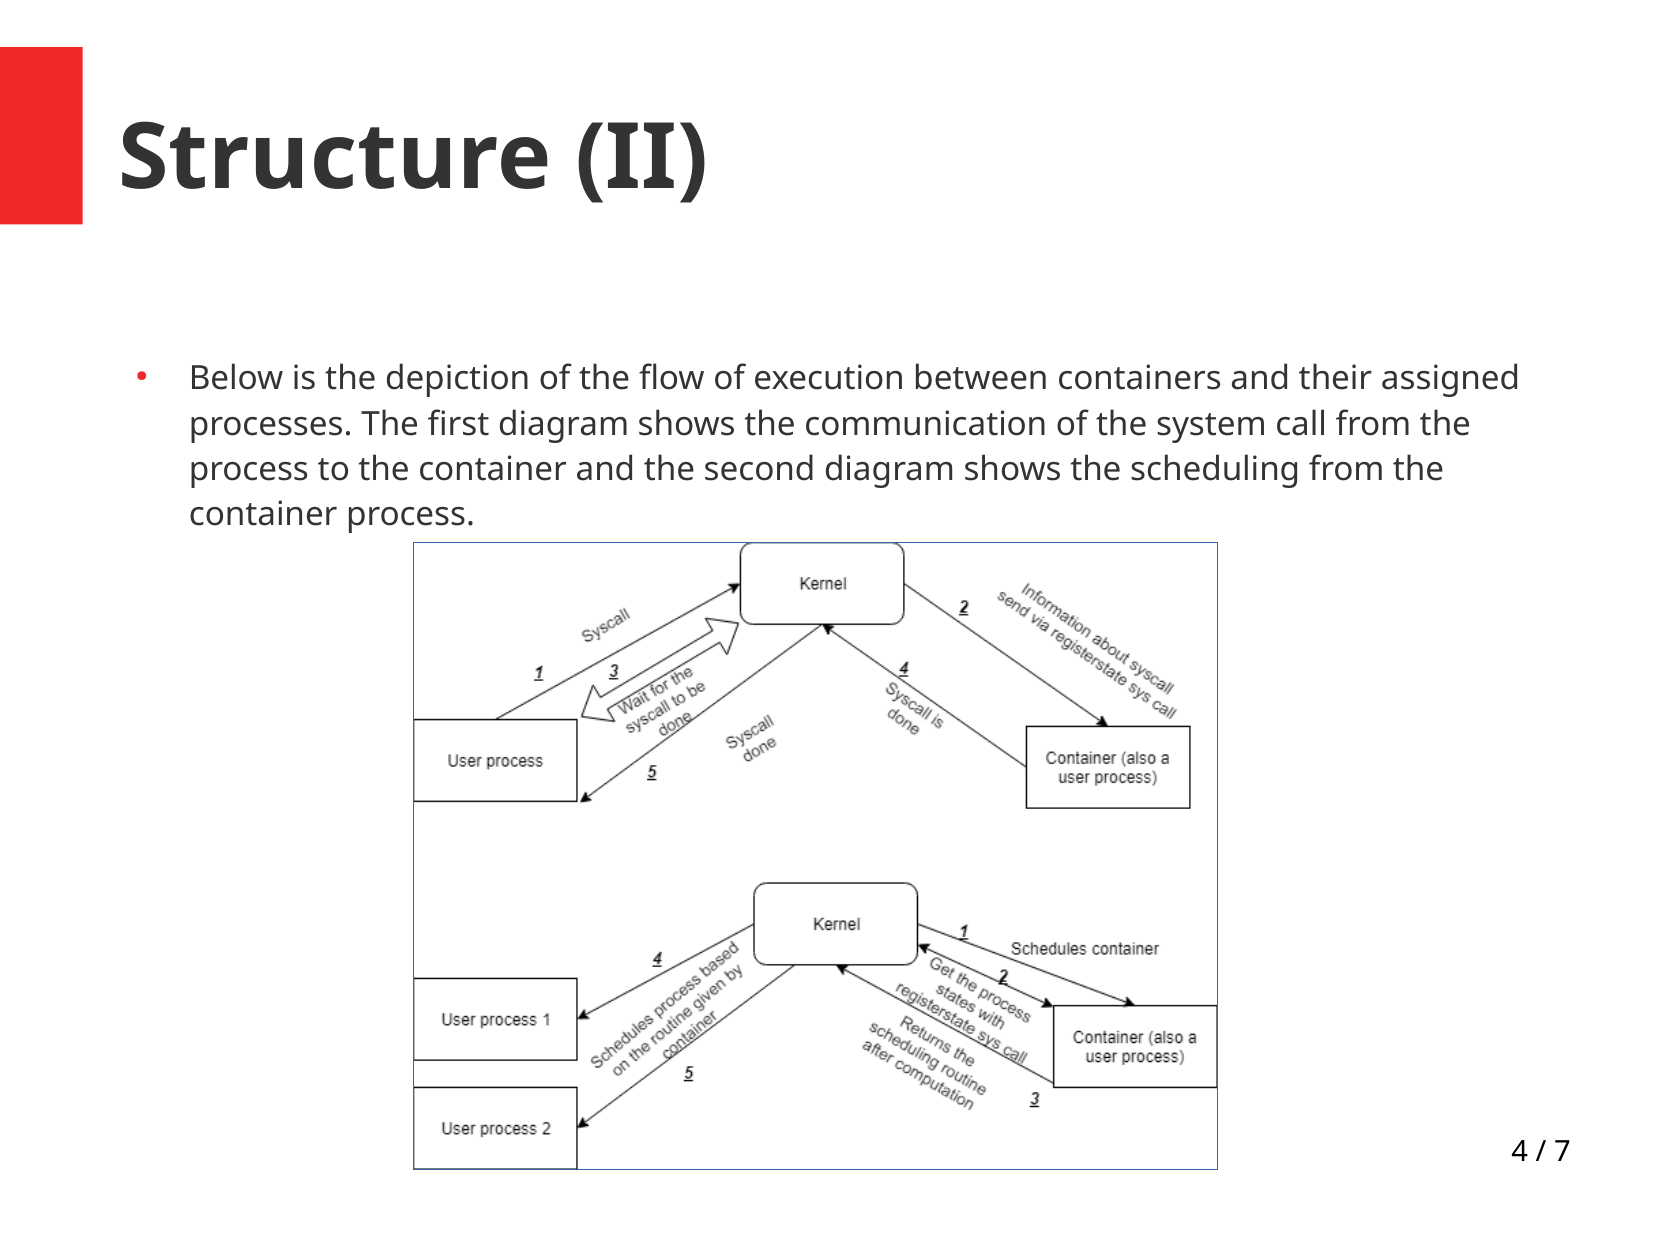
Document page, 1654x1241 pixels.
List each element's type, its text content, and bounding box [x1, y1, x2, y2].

picture [413, 542, 1218, 1170]
title Structure (II) [118, 49, 1571, 257]
list Below is the depiction of the flow of execution between containers and their assigned processes. The first diagram shows the communication of the system call from the process to the container and the second diagram shows the scheduling from the container process. [118, 354, 1536, 1074]
